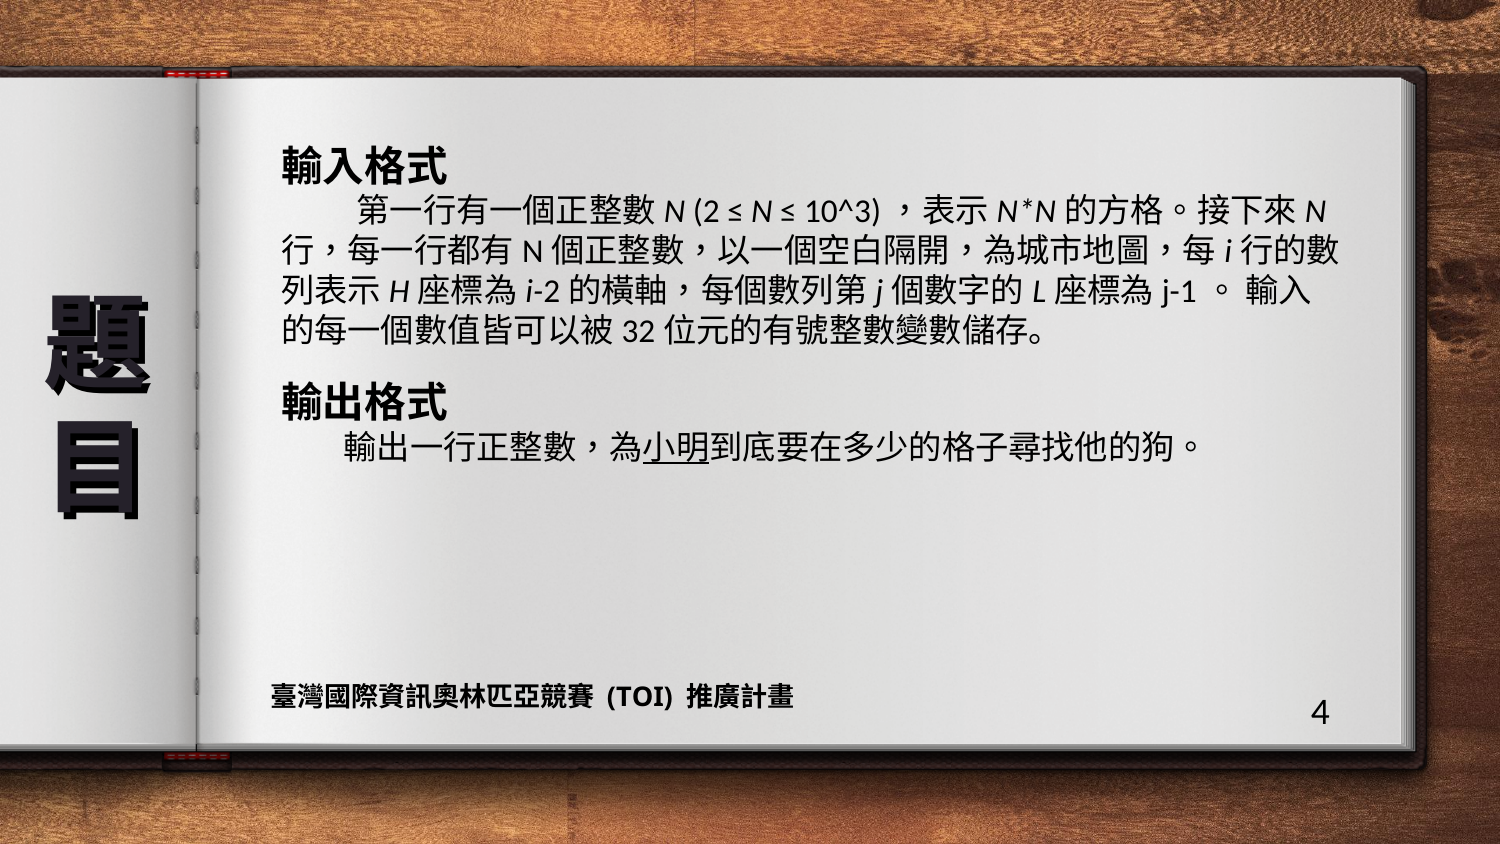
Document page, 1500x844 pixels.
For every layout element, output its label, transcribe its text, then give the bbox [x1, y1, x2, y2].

text_box 4 [1295, 672, 1386, 737]
text_box 輸入格式 第一行有一個正整數N (2 ≤ N ≤ 10^3)，表示N*N的方格。接下來N行，每一行都有N個正整數，以一個空白隔開，為城市地圖，每i行的數列表示H座標為i-2的橫軸，每個數列第j個數字的L座標為j-1。 輸入的每一個數值皆可以被32位元的有號整數變數儲存。 [266, 132, 1356, 369]
text_box 題 目 [28, 268, 210, 513]
text_box 輸出格式 輸出一行正整數，為小明到底要在多少的格子尋找他的狗。 [266, 369, 1368, 519]
